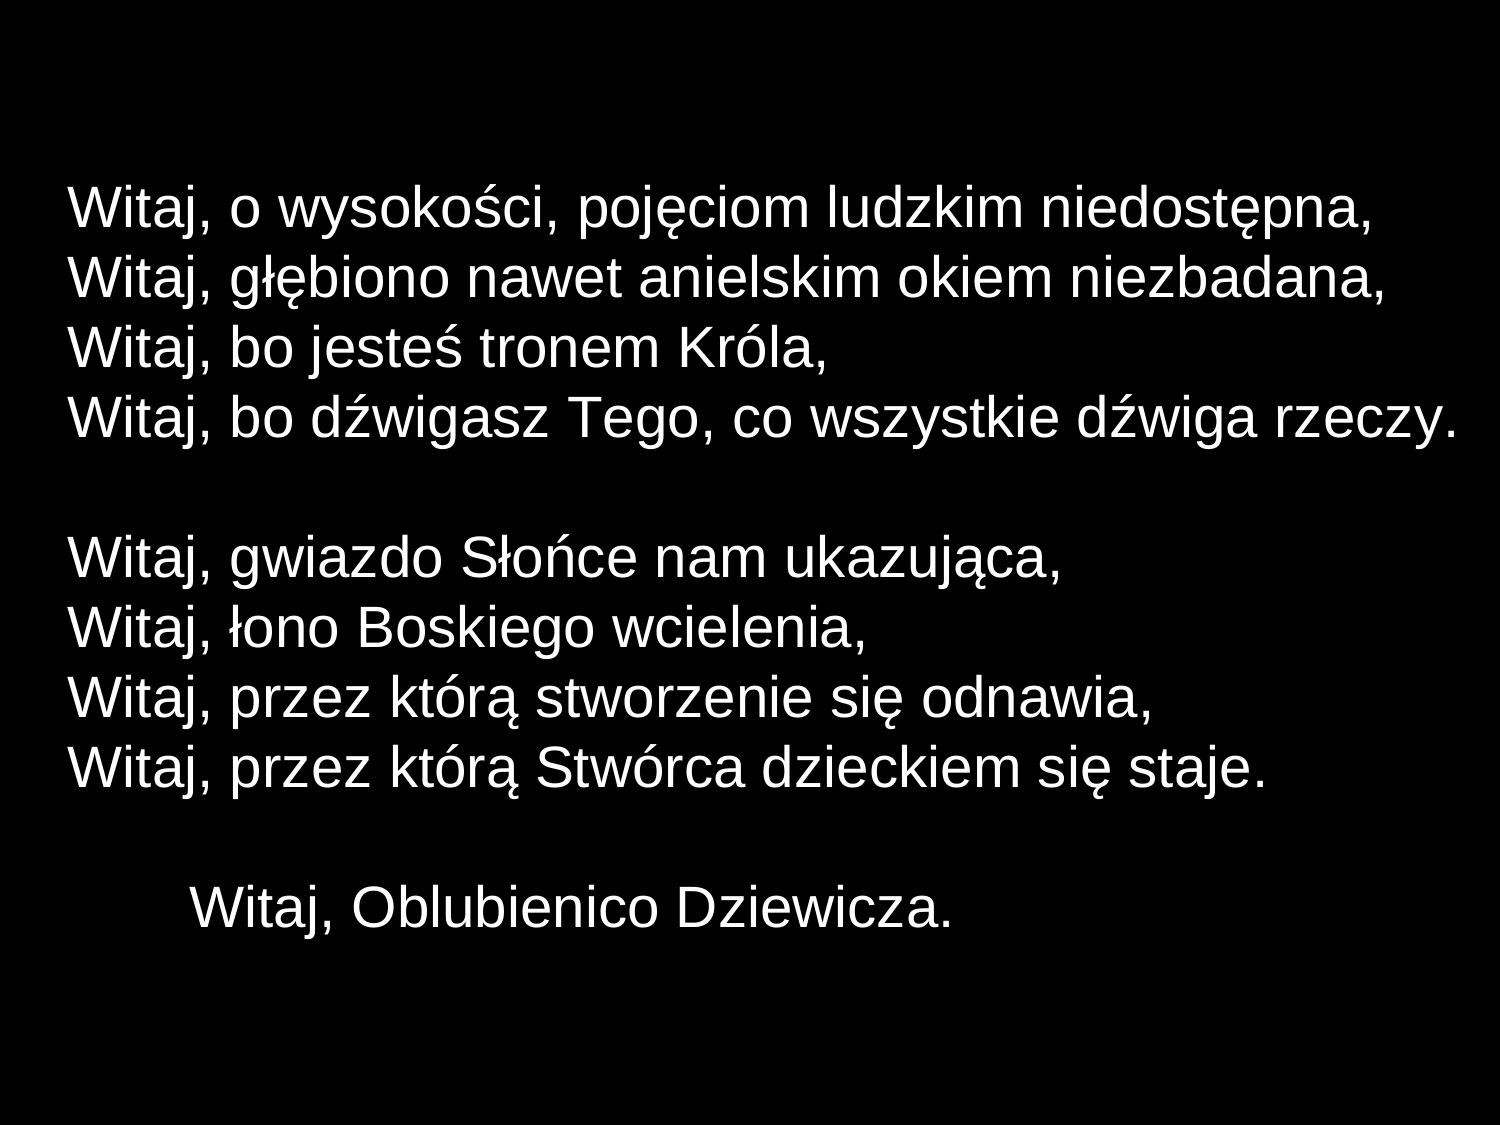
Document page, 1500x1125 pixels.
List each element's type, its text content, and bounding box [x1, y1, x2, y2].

text_box Witaj, o wysokości, pojęciom ludzkim niedostępna, Witaj, głębiono nawet anielskim okiem niezbadana, Witaj, bo jesteś tronem Króla, Witaj, bo dźwigasz Tego, co wszystkie dźwiga rzeczy. Witaj, gwiazdo Słońce nam ukazująca, Witaj, łono Boskiego wcielenia, Witaj, przez którą stworzenie się odnawia, Witaj, przez którą Stwórca dzieckiem się staje. Witaj, Oblubienico Dziewicza. [53, 161, 1483, 948]
